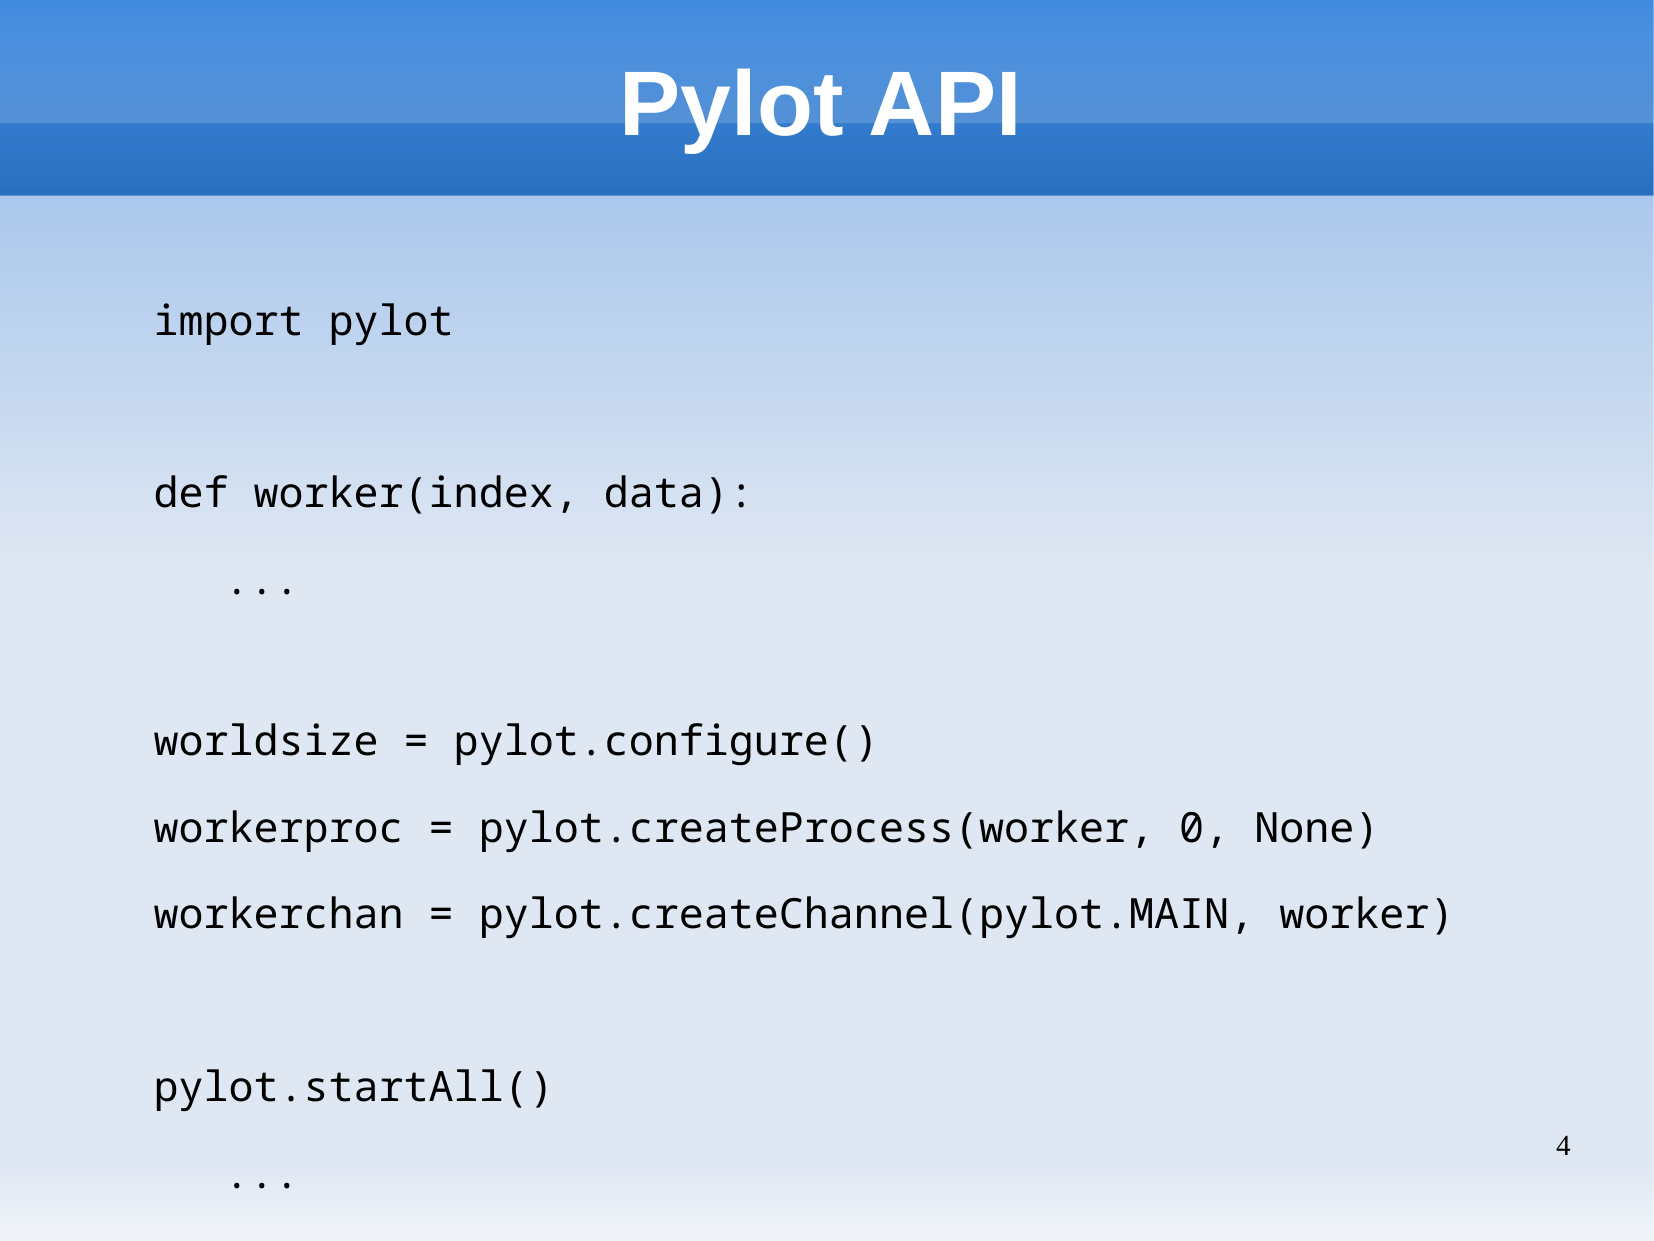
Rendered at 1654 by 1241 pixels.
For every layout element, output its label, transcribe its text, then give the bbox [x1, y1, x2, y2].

picture [0, 0, 1654, 1241]
list import pylot def worker(index, data): ... worldsize = pylot.configure() workerproc = pylot.createProcess(worker, 0, None) workerchan = pylot.createChannel(pylot.MAIN, worker) pylot.startAll() ... [82, 290, 1571, 1108]
title Pylot API [76, 7, 1565, 200]
